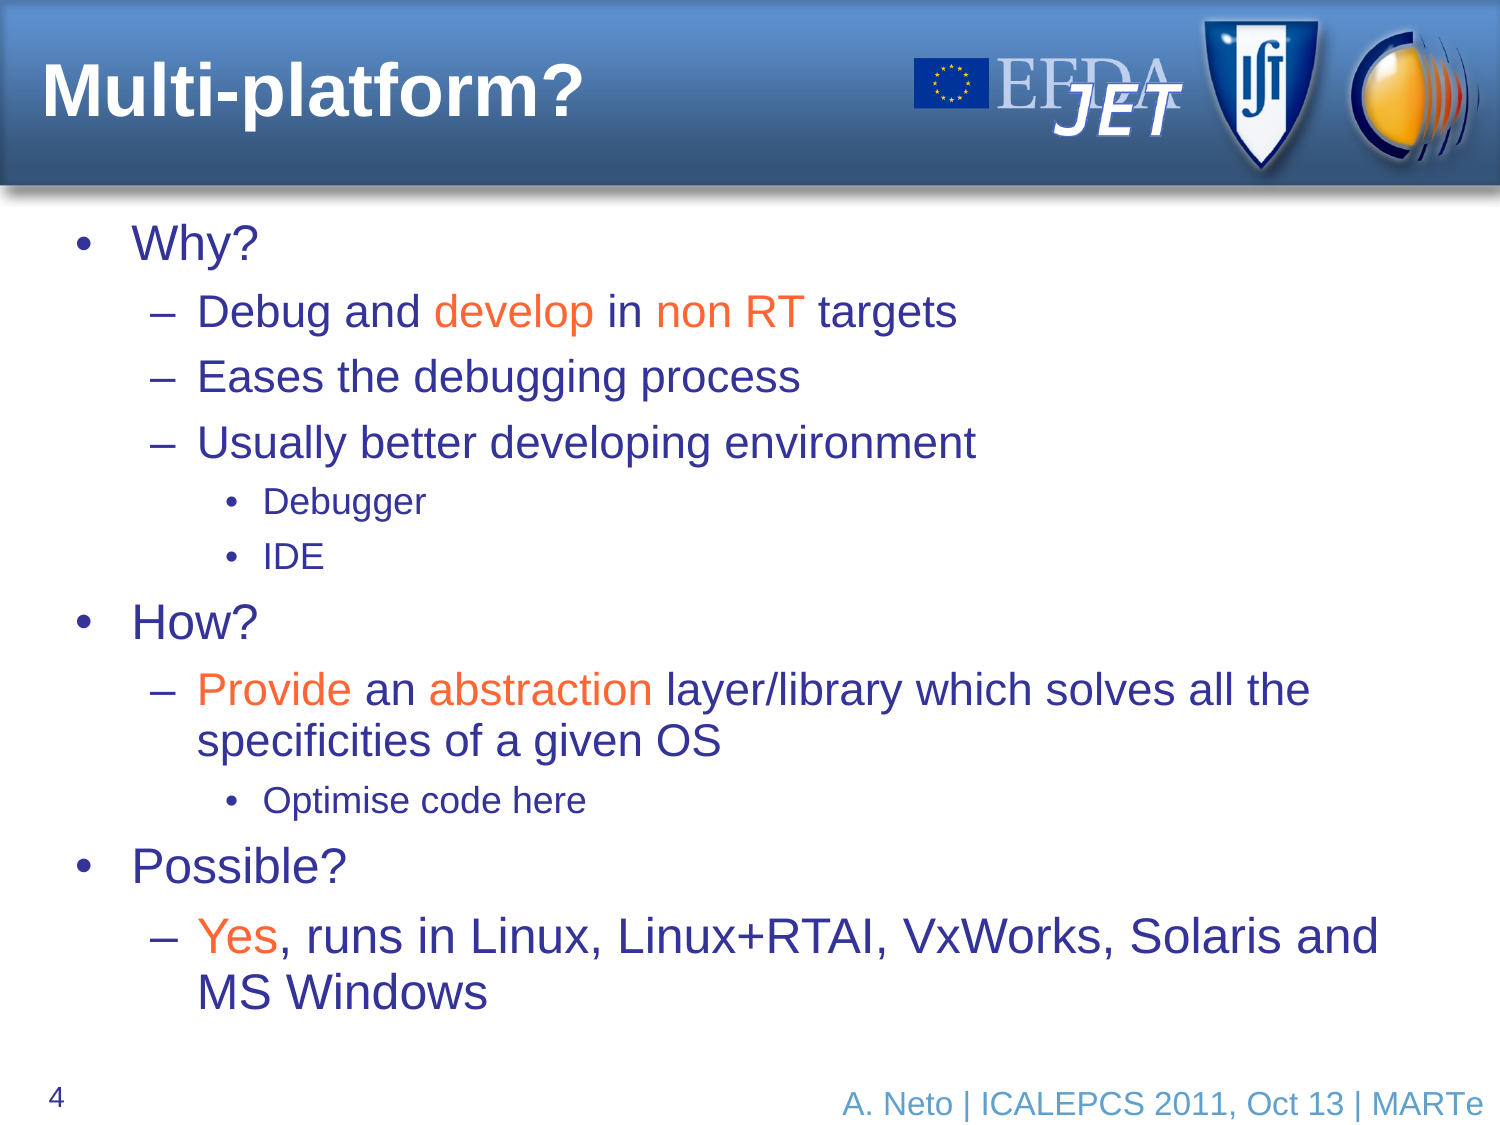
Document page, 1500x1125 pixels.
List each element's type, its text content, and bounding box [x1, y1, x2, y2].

picture [0, 0, 1500, 207]
title Multi-platform? [41, 0, 1129, 181]
list Why? Debug and develop in non RT targets Eases the debugging process Usually better developing environment Debugger IDE How? Provide an abstraction layer/library which solves all the specificities of a given OS Optimise code here Possible? Yes, runs in Linux, Linux+RTAI, VxWorks, Solaris and MS Windows [75, 215, 1426, 1112]
